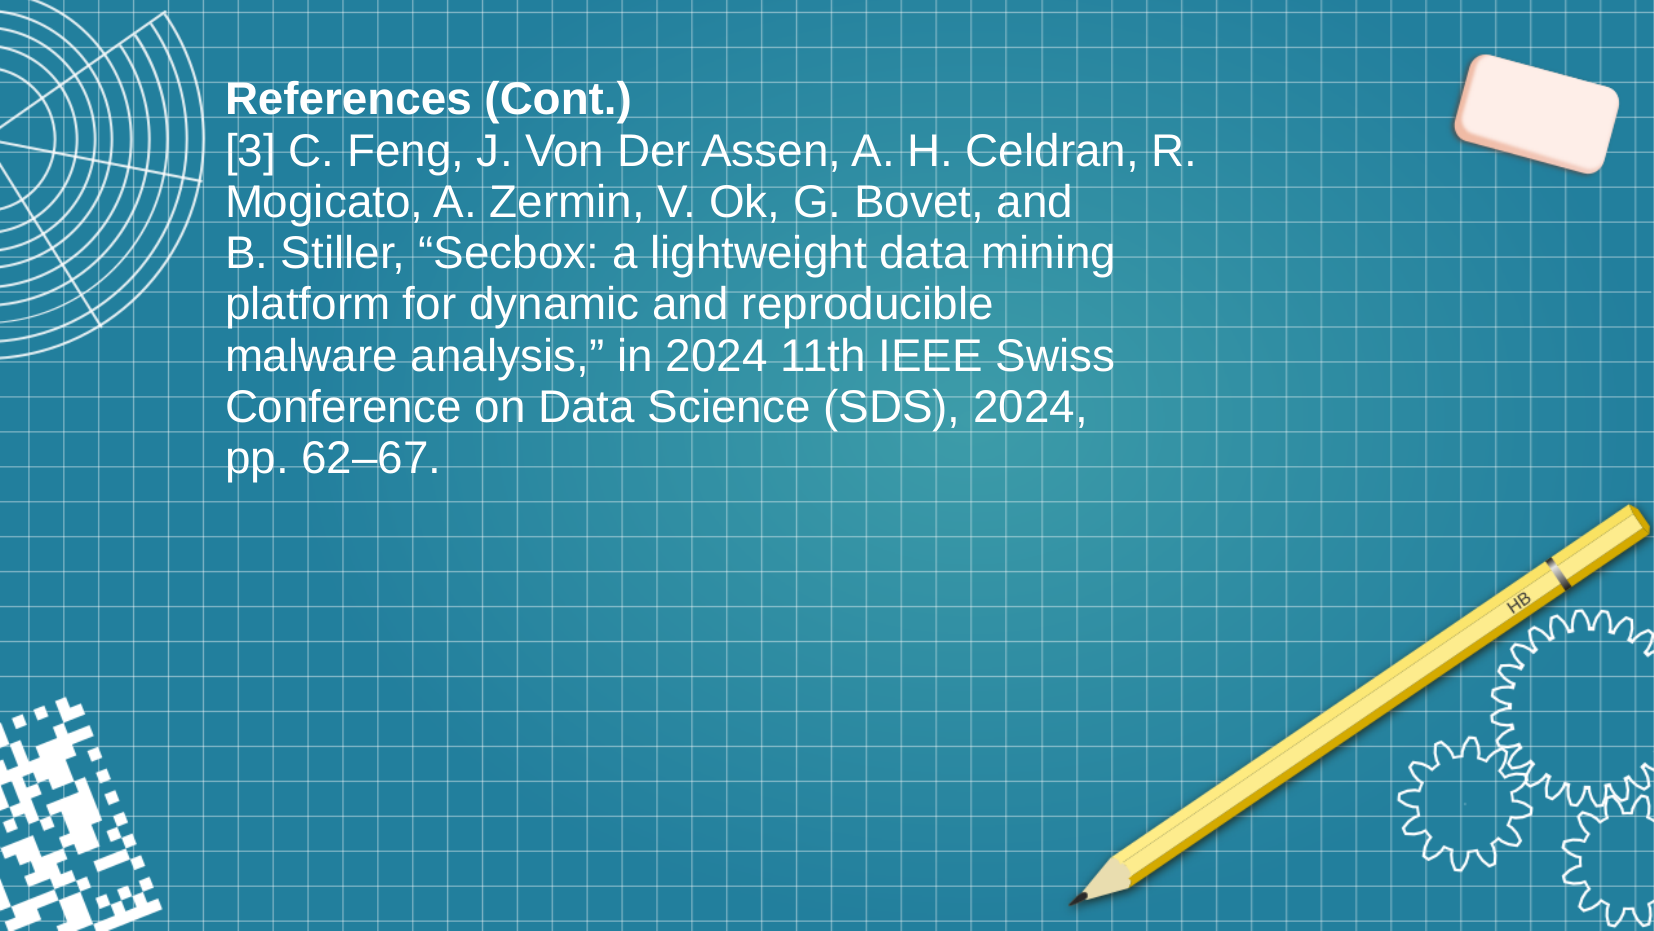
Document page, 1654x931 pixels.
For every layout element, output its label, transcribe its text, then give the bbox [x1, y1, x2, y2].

title References (Cont.) [3] C. Feng, J. Von Der Assen, A. H. Celdran, R. Mogicato, A. Zermin, V. Ok, G. Bovet, and B. Stiller, “Secbox: a lightweight data mining platform for dynamic and reproducible malware analysis,” in 2024 11th IEEE Swiss Conference on Data Science (SDS), 2024, pp. 62–67. [225, 73, 1276, 535]
picture [0, 0, 1654, 931]
